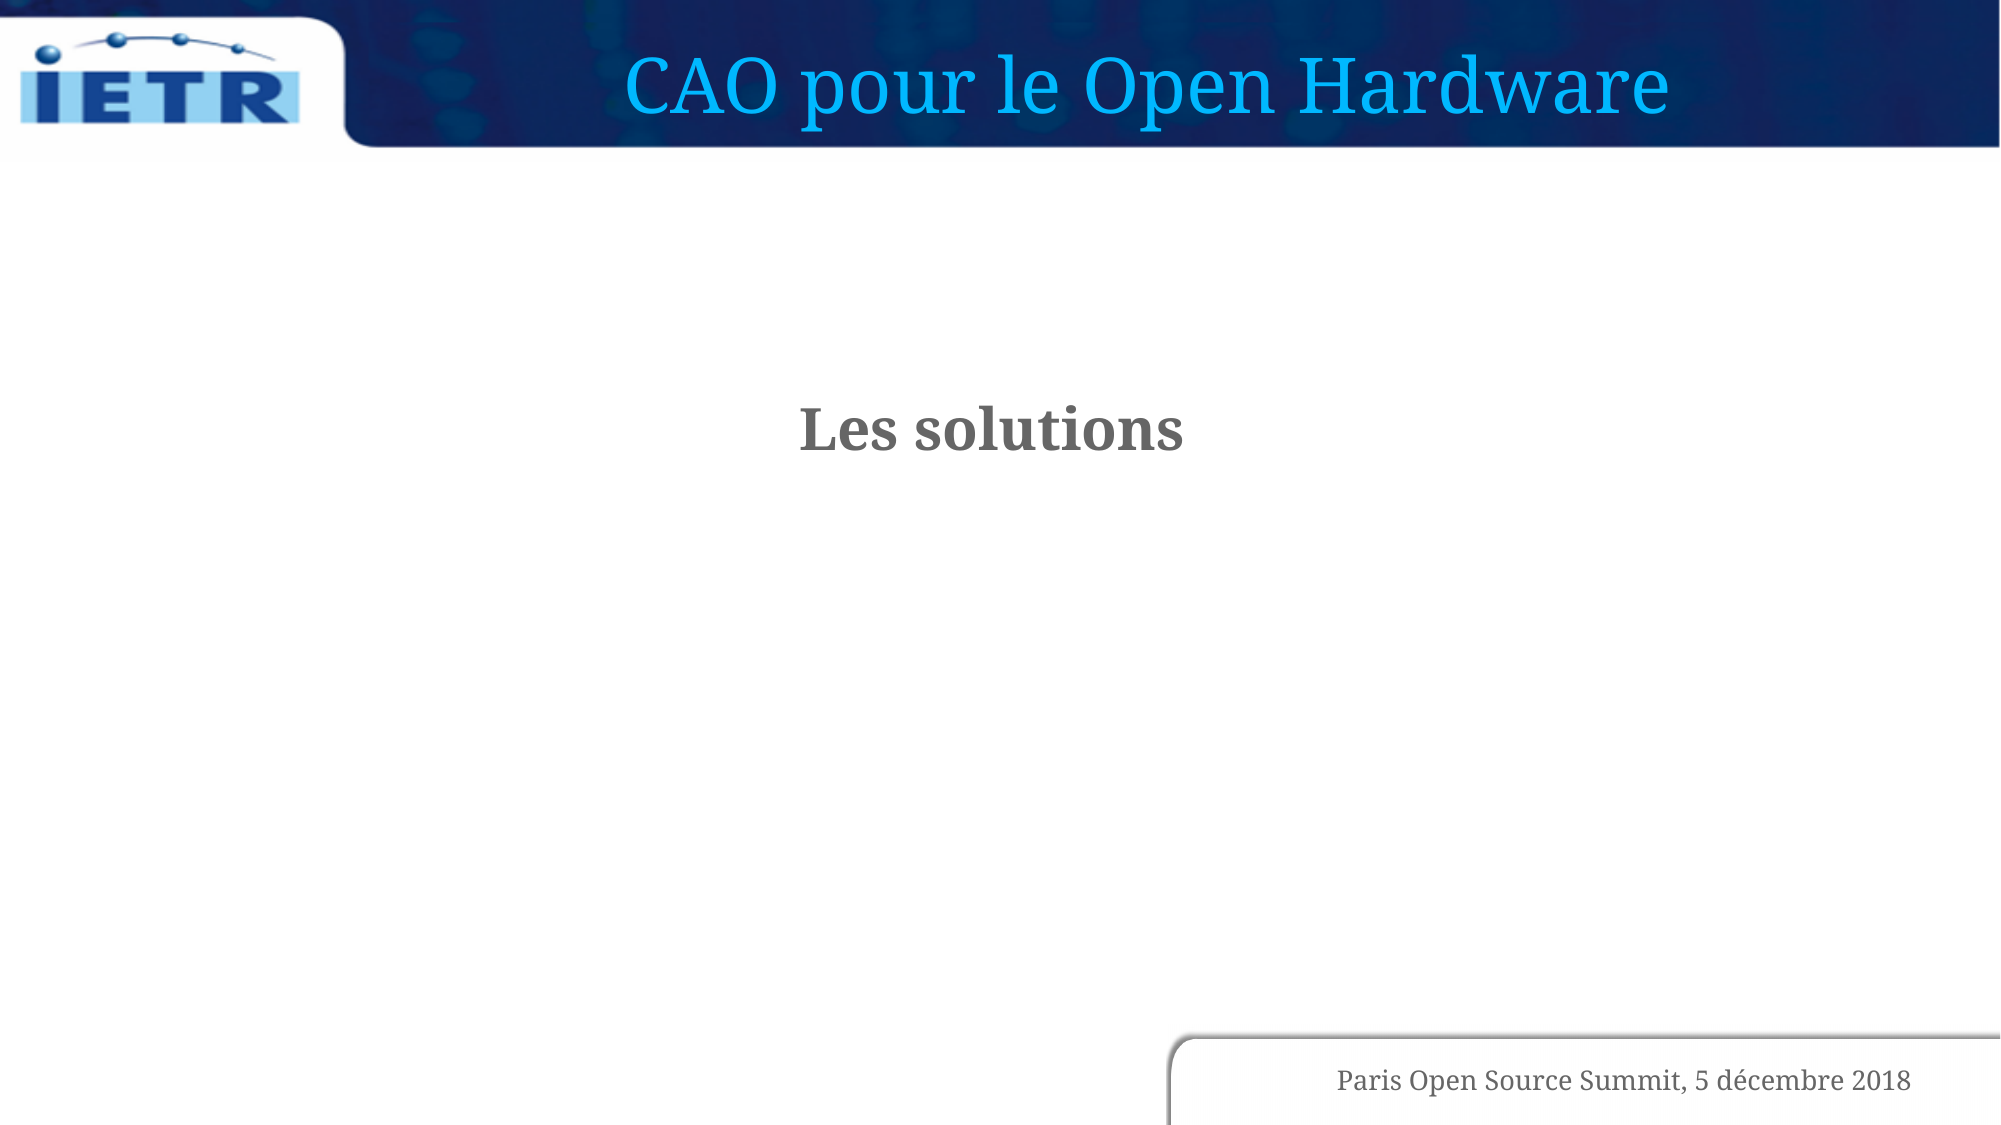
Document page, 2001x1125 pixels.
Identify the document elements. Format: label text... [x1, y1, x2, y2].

picture [0, 0, 2000, 165]
picture [1166, 1024, 2001, 1125]
text_box Paris Open Source Summit, 5 décembre 2018 [1322, 1054, 1982, 1106]
text_box CAO pour le Open Hardware [608, 23, 1652, 143]
text_box Les solutions [118, 259, 1867, 1028]
